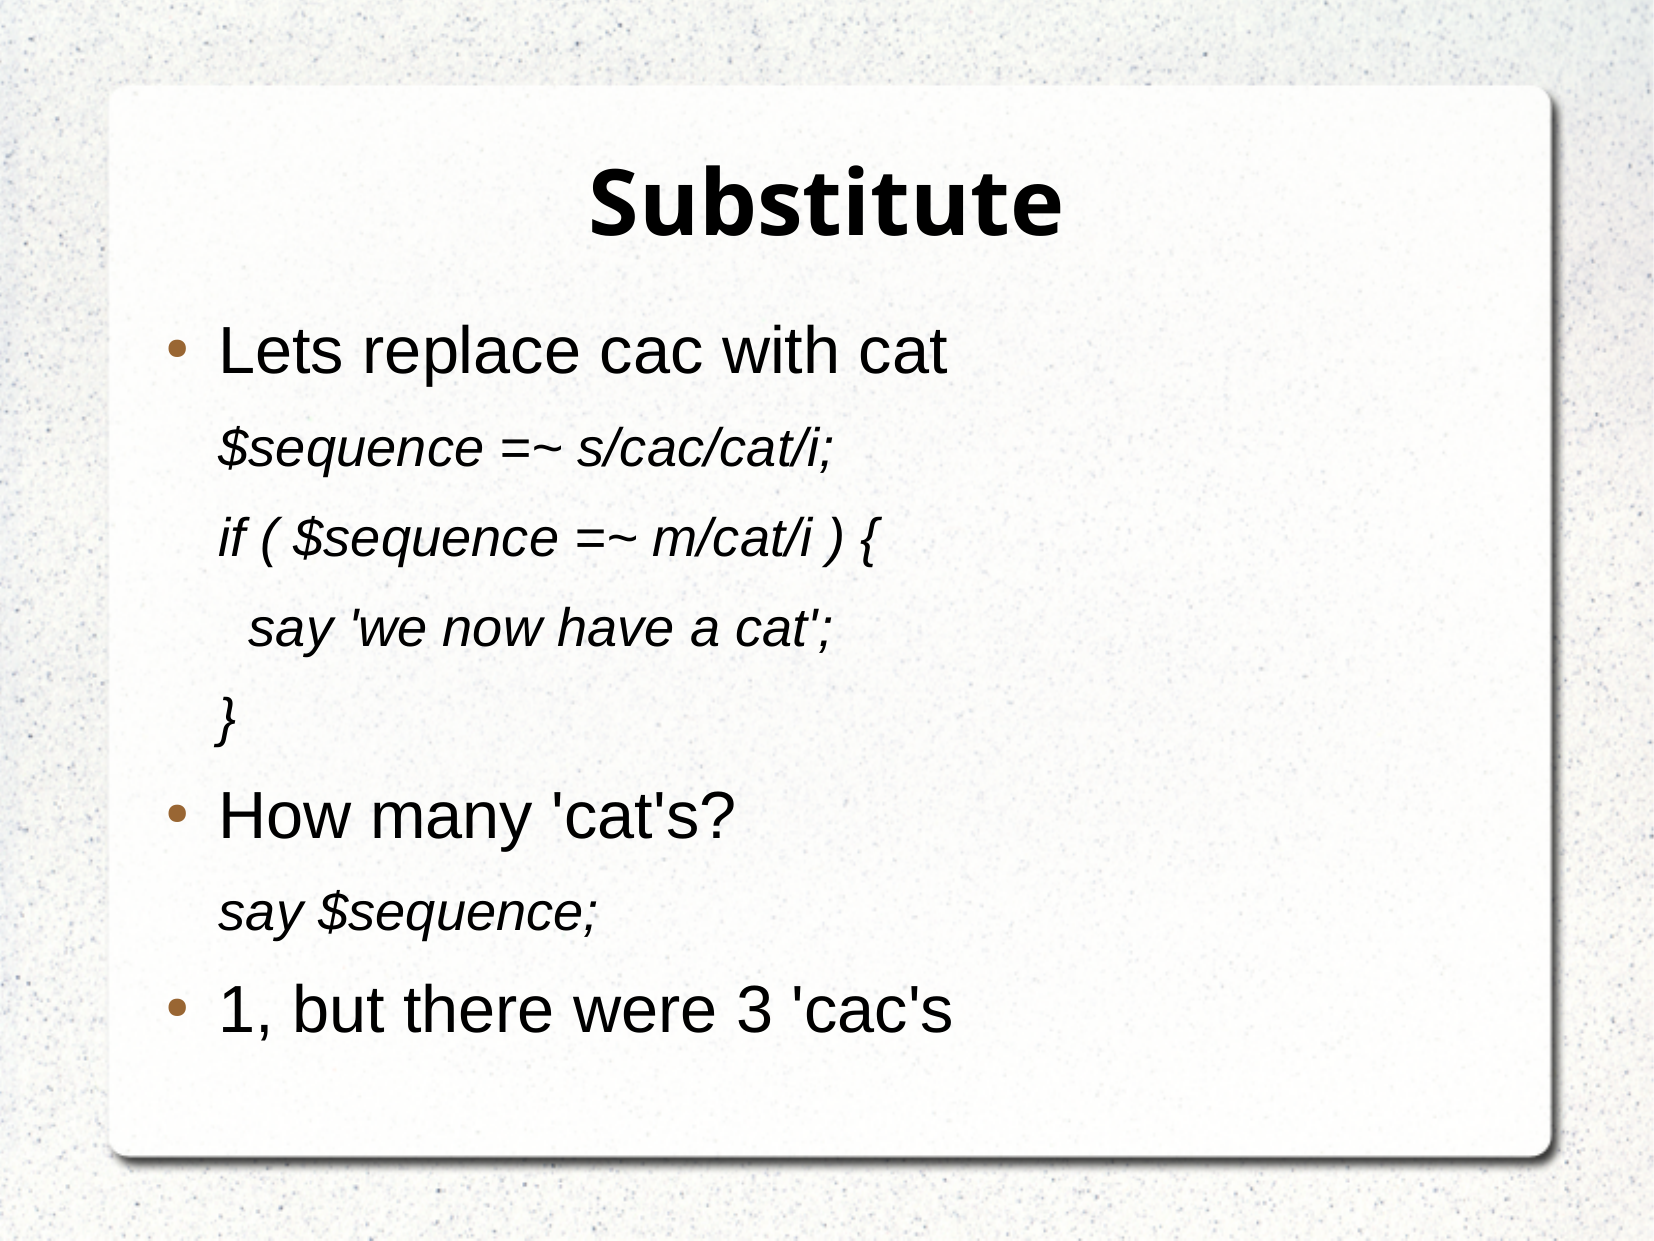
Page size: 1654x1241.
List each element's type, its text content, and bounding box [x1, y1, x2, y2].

picture [0, 0, 1654, 1241]
list Lets replace cac with cat $sequence =~ s/cac/cat/i; if ( $sequence =~ m/cat/i ) { say 'we now have a cat'; } How many 'cat's? say $sequence; 1, but there were 3 'cac's [147, 313, 1506, 1047]
title Substitute [118, 96, 1536, 304]
